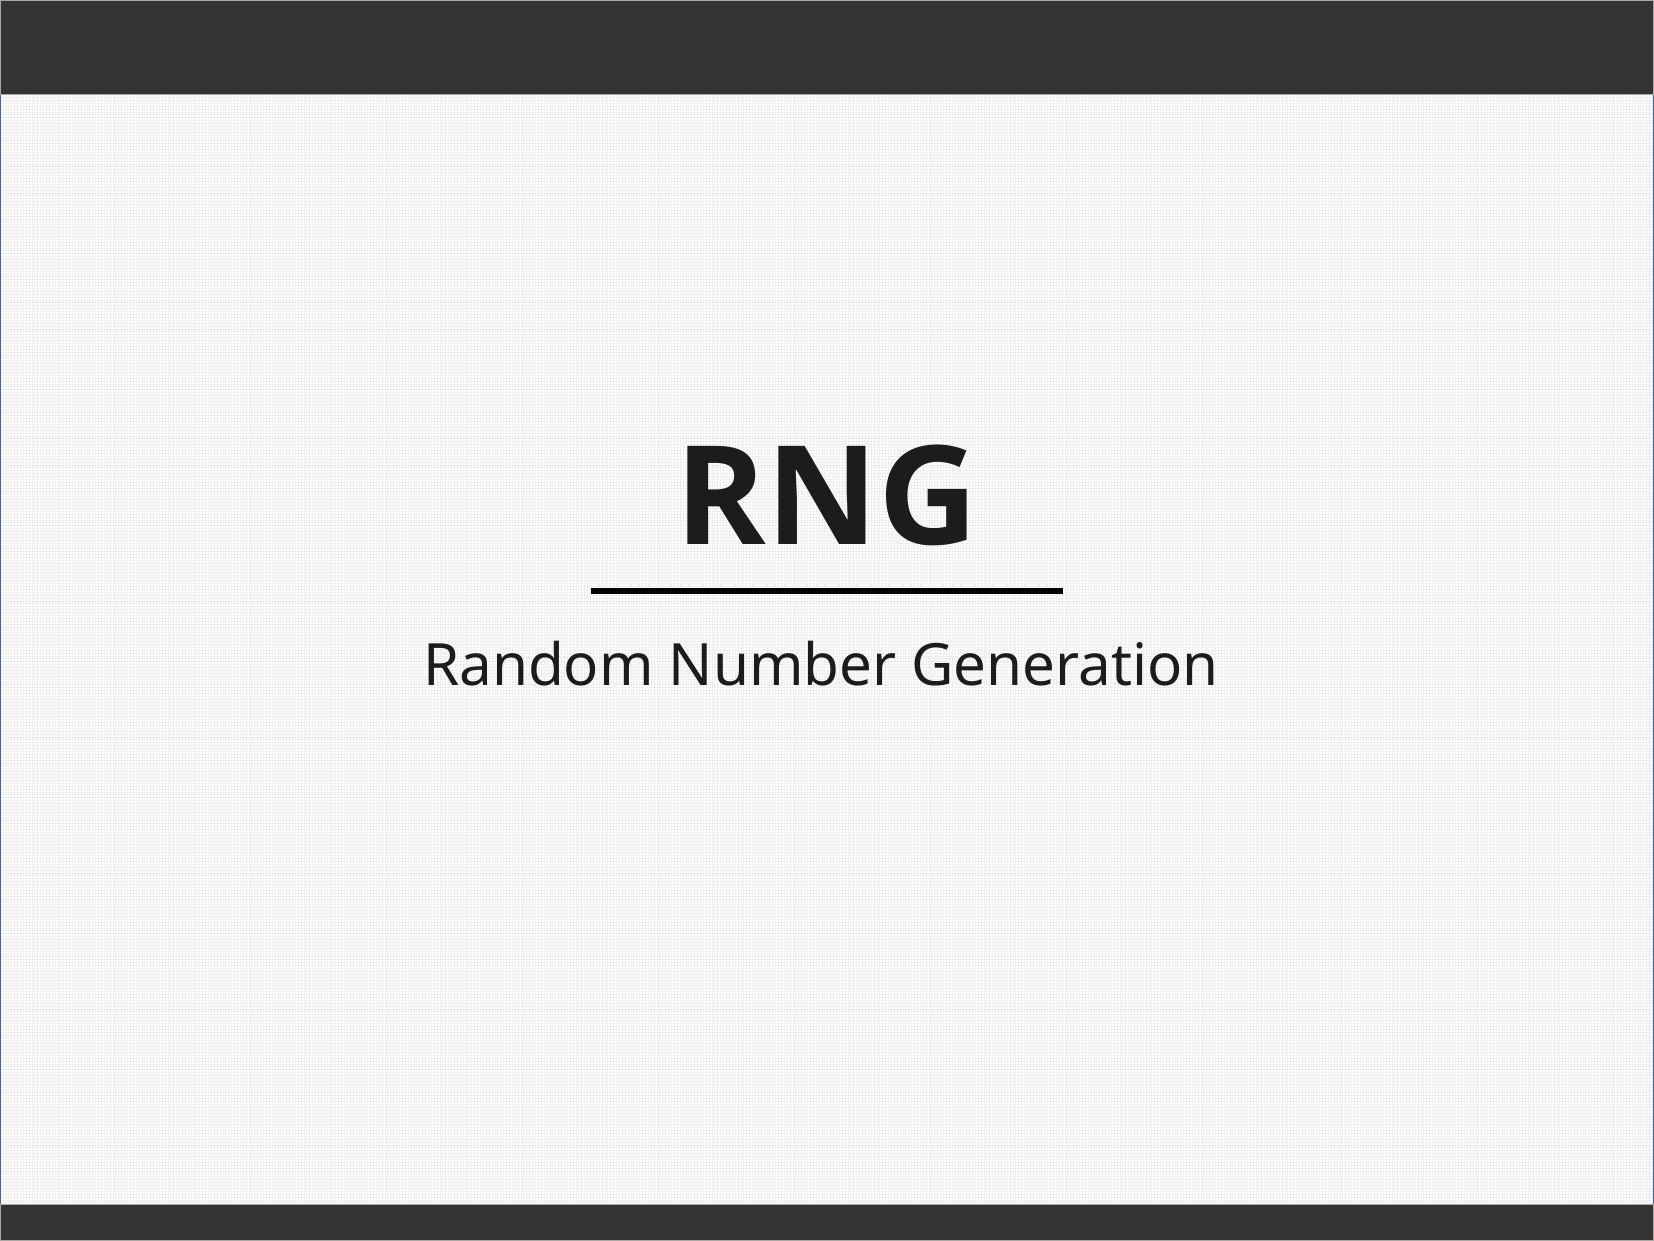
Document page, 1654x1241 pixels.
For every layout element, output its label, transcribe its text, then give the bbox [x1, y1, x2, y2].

text_box [0, 0, 1654, 389]
text_box [0, 733, 1654, 1241]
text_box Random Number Generation [0, 616, 1654, 733]
text_box RNG [0, 389, 1654, 565]
text_box [0, 565, 1654, 616]
